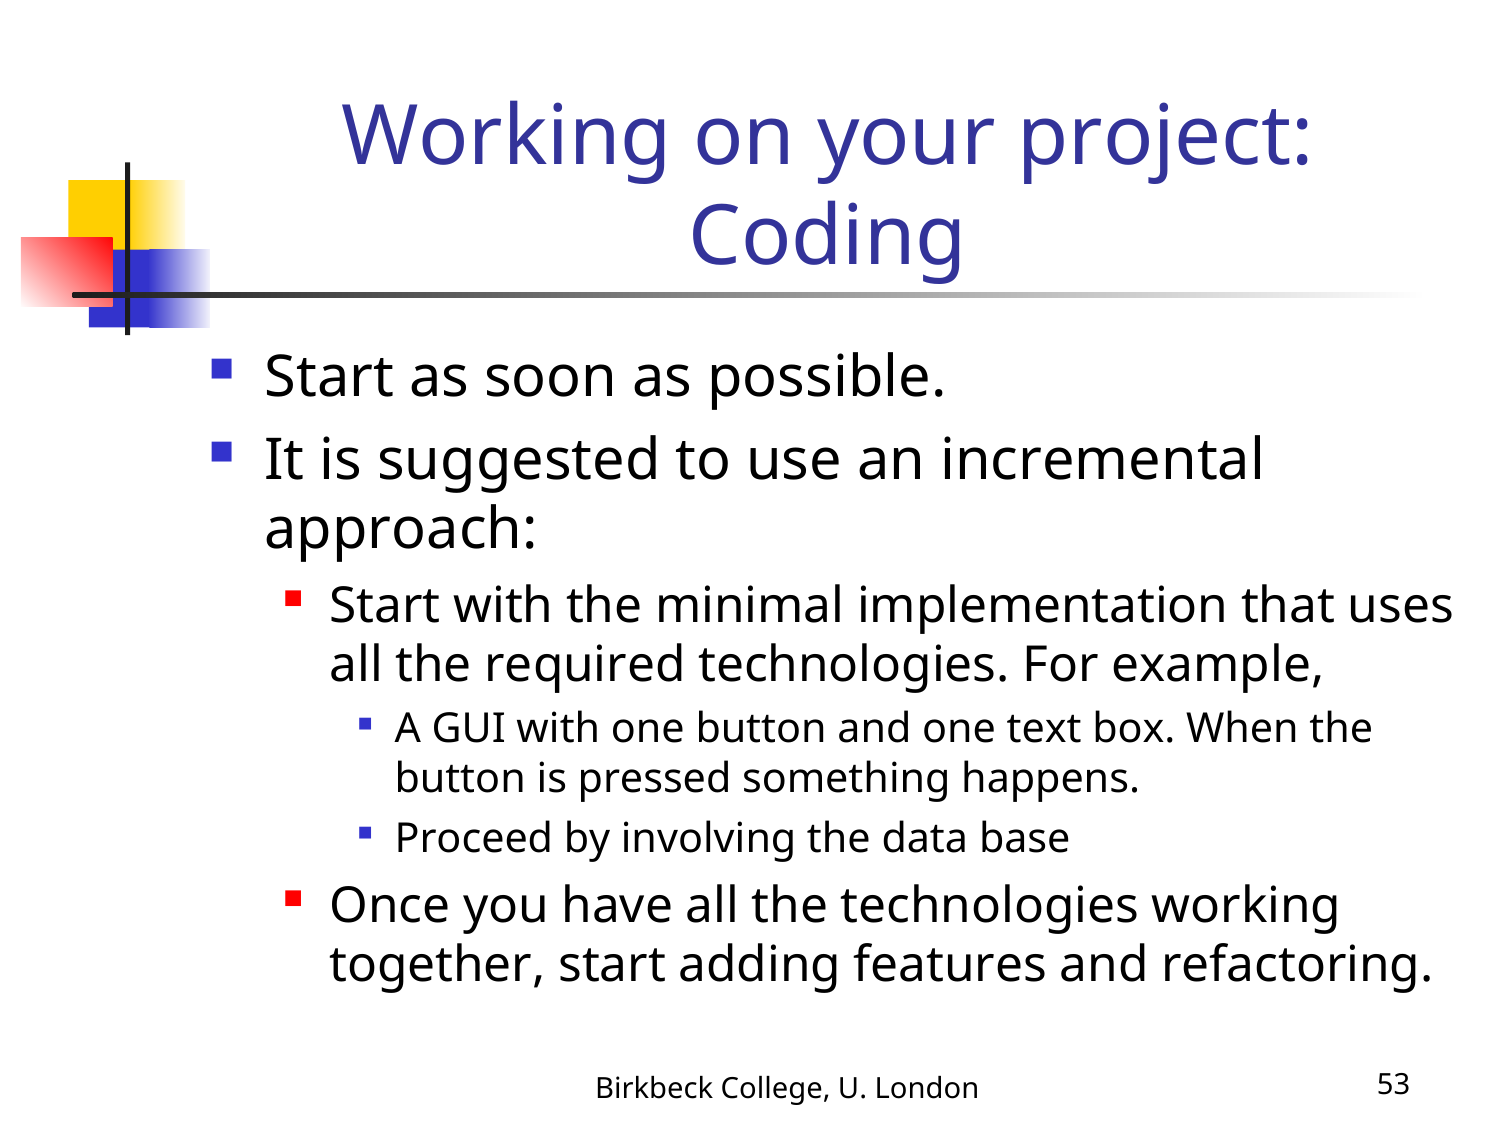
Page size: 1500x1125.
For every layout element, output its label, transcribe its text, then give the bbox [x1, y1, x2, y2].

list Start as soon as possible. It is suggested to use an incremental approach: Start with the minimal implementation that uses all the required technologies. For example, A GUI with one button and one text box. When the button is pressed something happens. Proceed by involving the data base Once you have all the technologies working together, start adding features and refactoring. [193, 331, 1469, 1007]
text_box Birkbeck College, U. London [549, 1037, 1026, 1113]
title Working on your project: Coding [188, 101, 1468, 289]
text_box <number> [1112, 1037, 1426, 1113]
